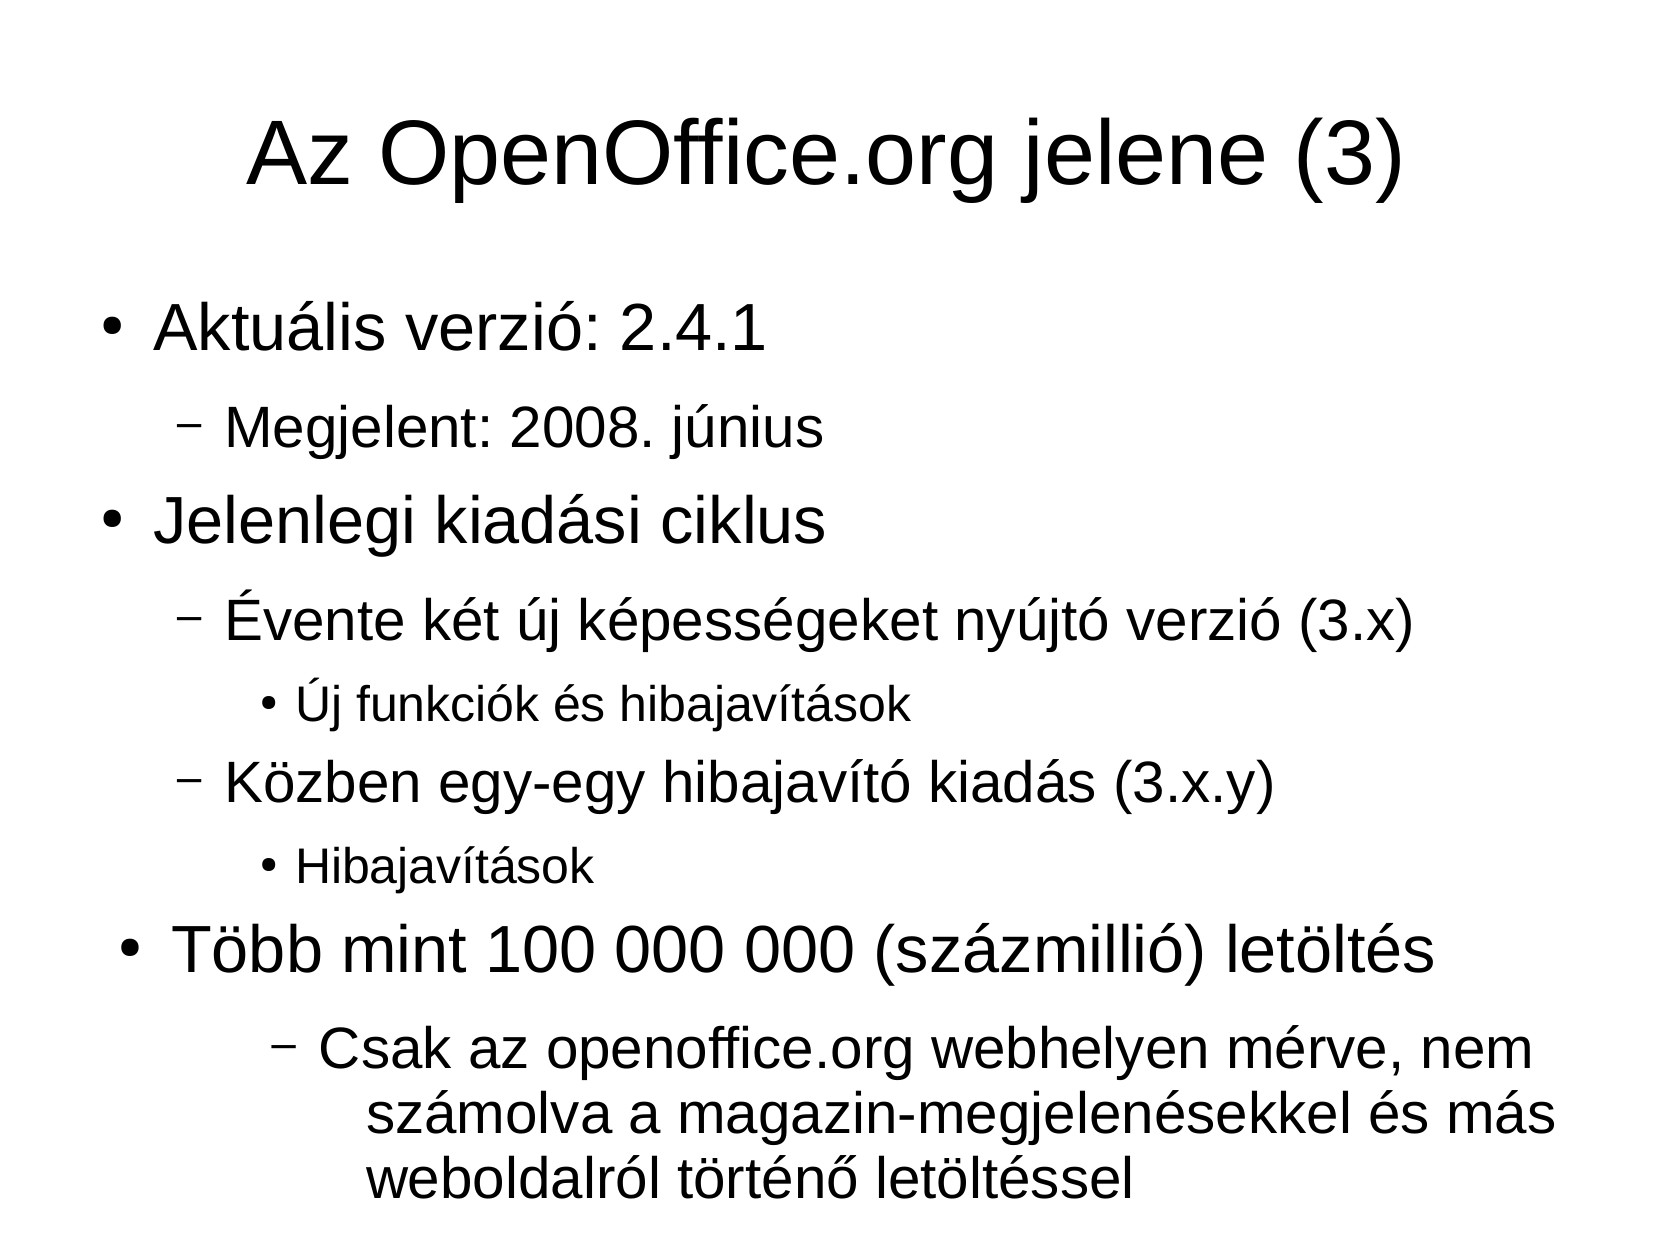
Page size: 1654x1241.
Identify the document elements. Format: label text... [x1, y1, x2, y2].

list Aktuális verzió: 2.4.1 Megjelent: 2008. június Jelenlegi kiadási ciklus Évente két új képességeket nyújtó verzió (3.x) Új funkciók és hibajavítások Közben egy-egy hibajavító kiadás (3.x.y) Hibajavítások Több mint 100 000 000 (százmillió) letöltés Csak az openoffice.org webhelyen mérve, nem számolva a magazin-megjelenésekkel és más weboldalról történő letöltéssel [82, 290, 1571, 1212]
title Az OpenOffice.org jelene (3) [82, 49, 1571, 257]
